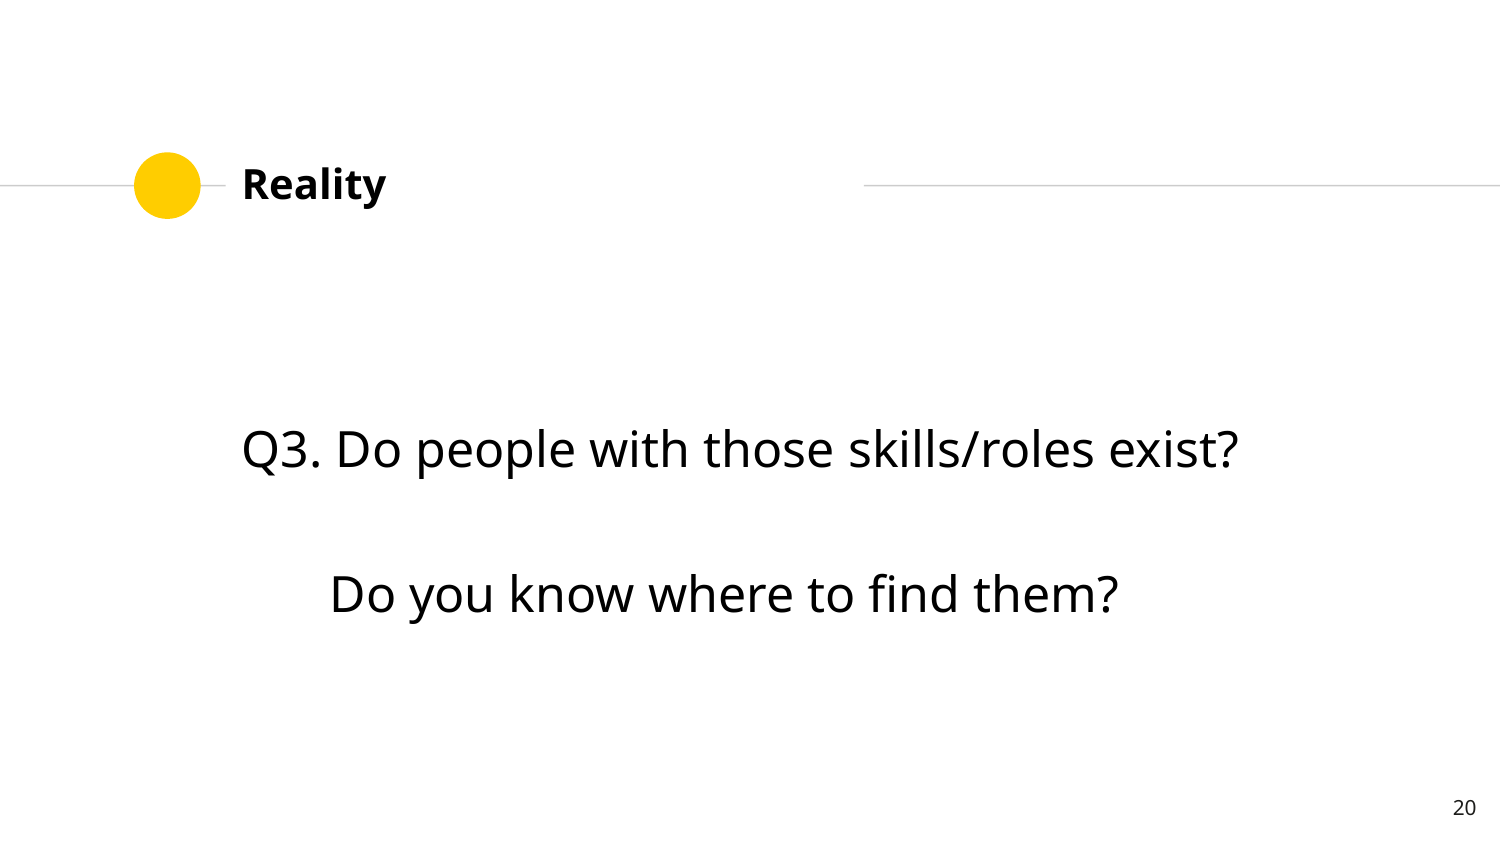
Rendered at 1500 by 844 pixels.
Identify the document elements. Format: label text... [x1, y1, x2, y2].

list Q3. Do people with those skills/roles exist? Do you know where to find them? [226, 265, 1344, 776]
slide_number 1 [1401, 779, 1492, 844]
title Reality [226, 146, 863, 219]
